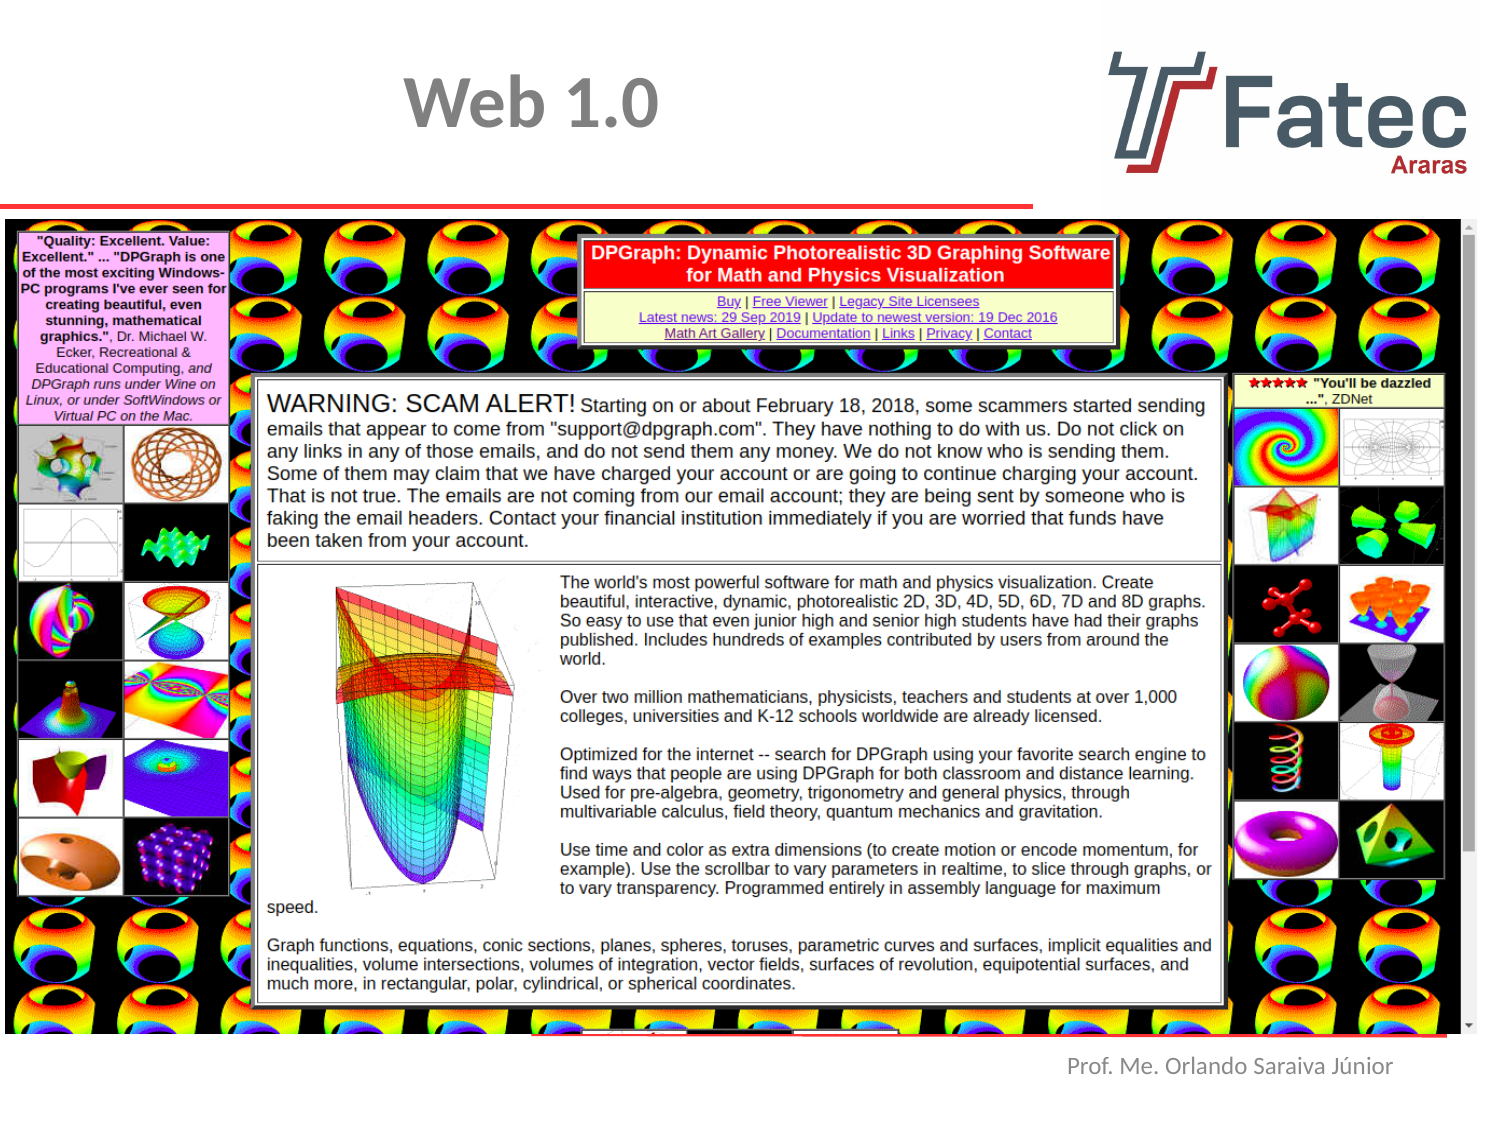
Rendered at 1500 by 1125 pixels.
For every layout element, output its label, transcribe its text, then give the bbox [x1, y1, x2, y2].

title Web 1.0 [0, 45, 1063, 233]
picture [5, 0, 1479, 1034]
